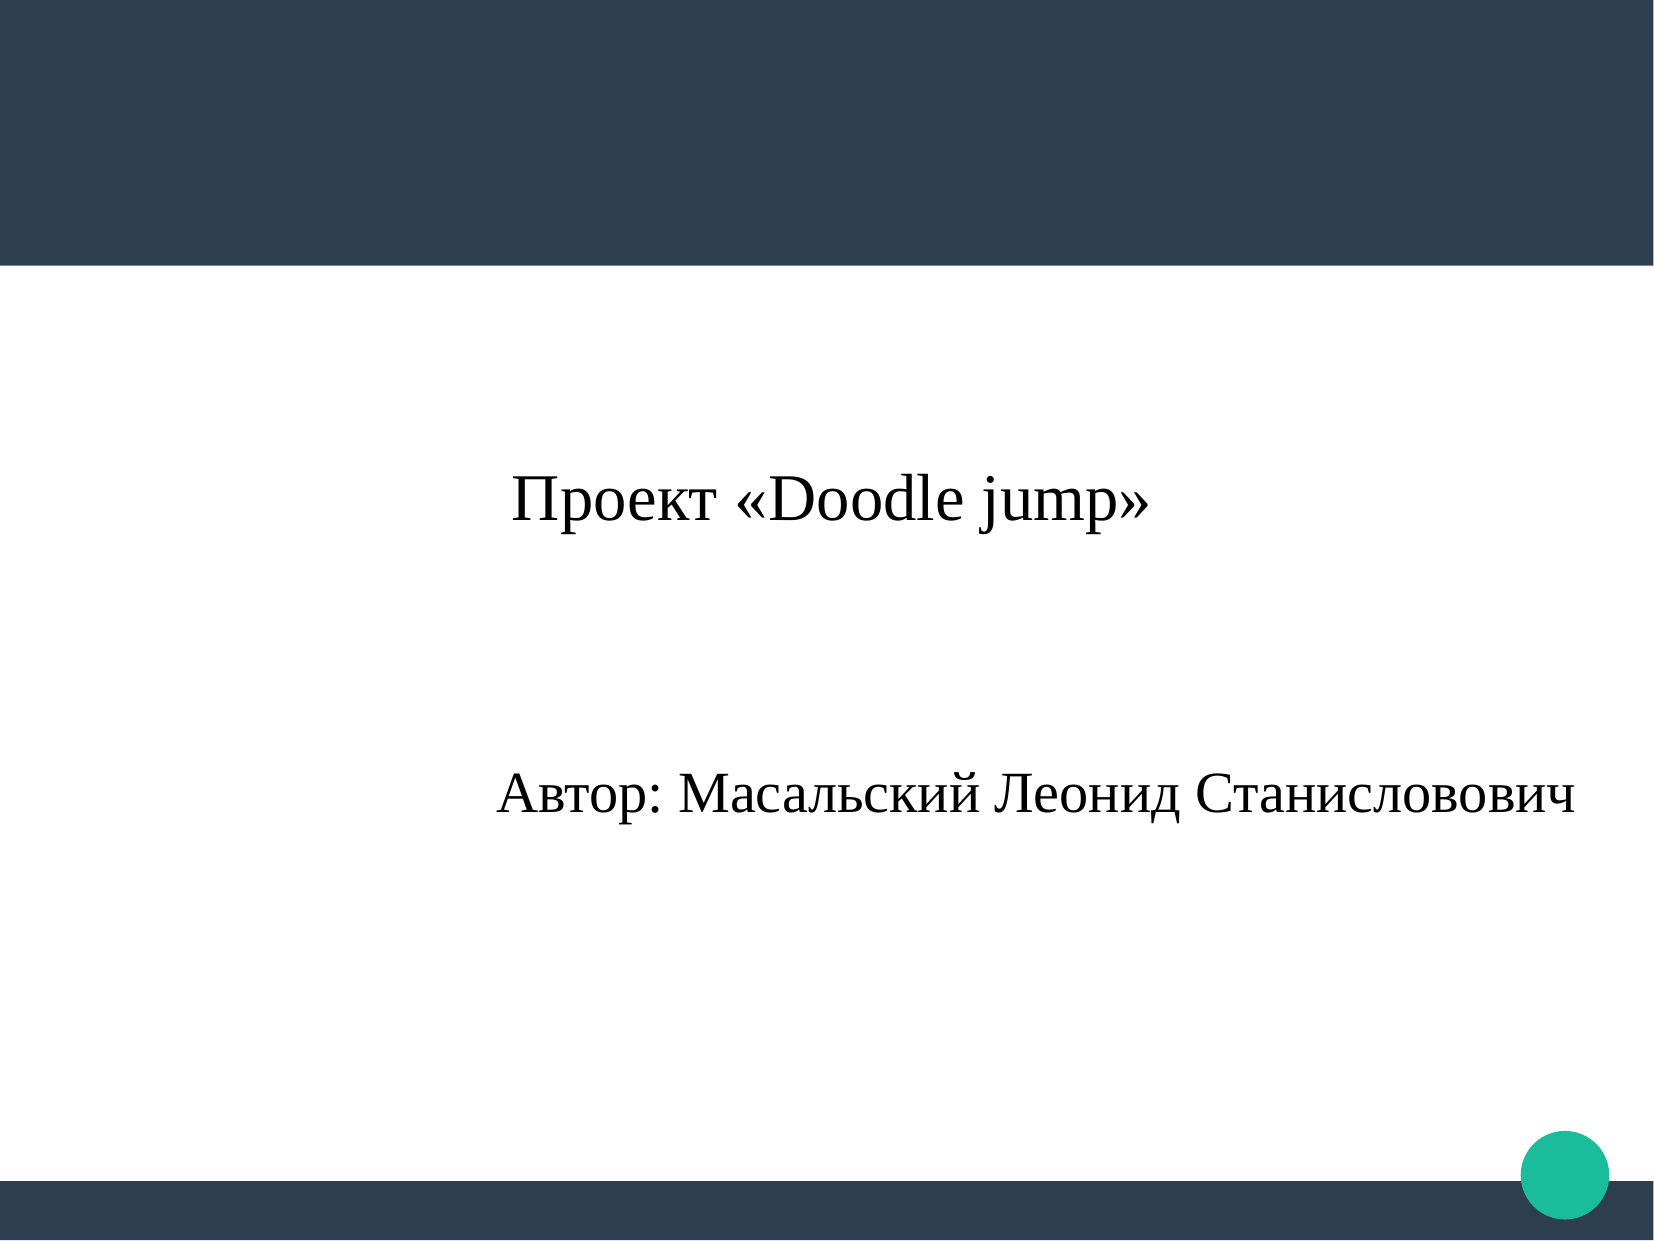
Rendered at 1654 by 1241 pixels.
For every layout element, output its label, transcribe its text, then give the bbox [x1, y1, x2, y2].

subtitle Проект «Doodle jump» Автор: Масальский Леонид Станисловович [88, 144, 1577, 1105]
